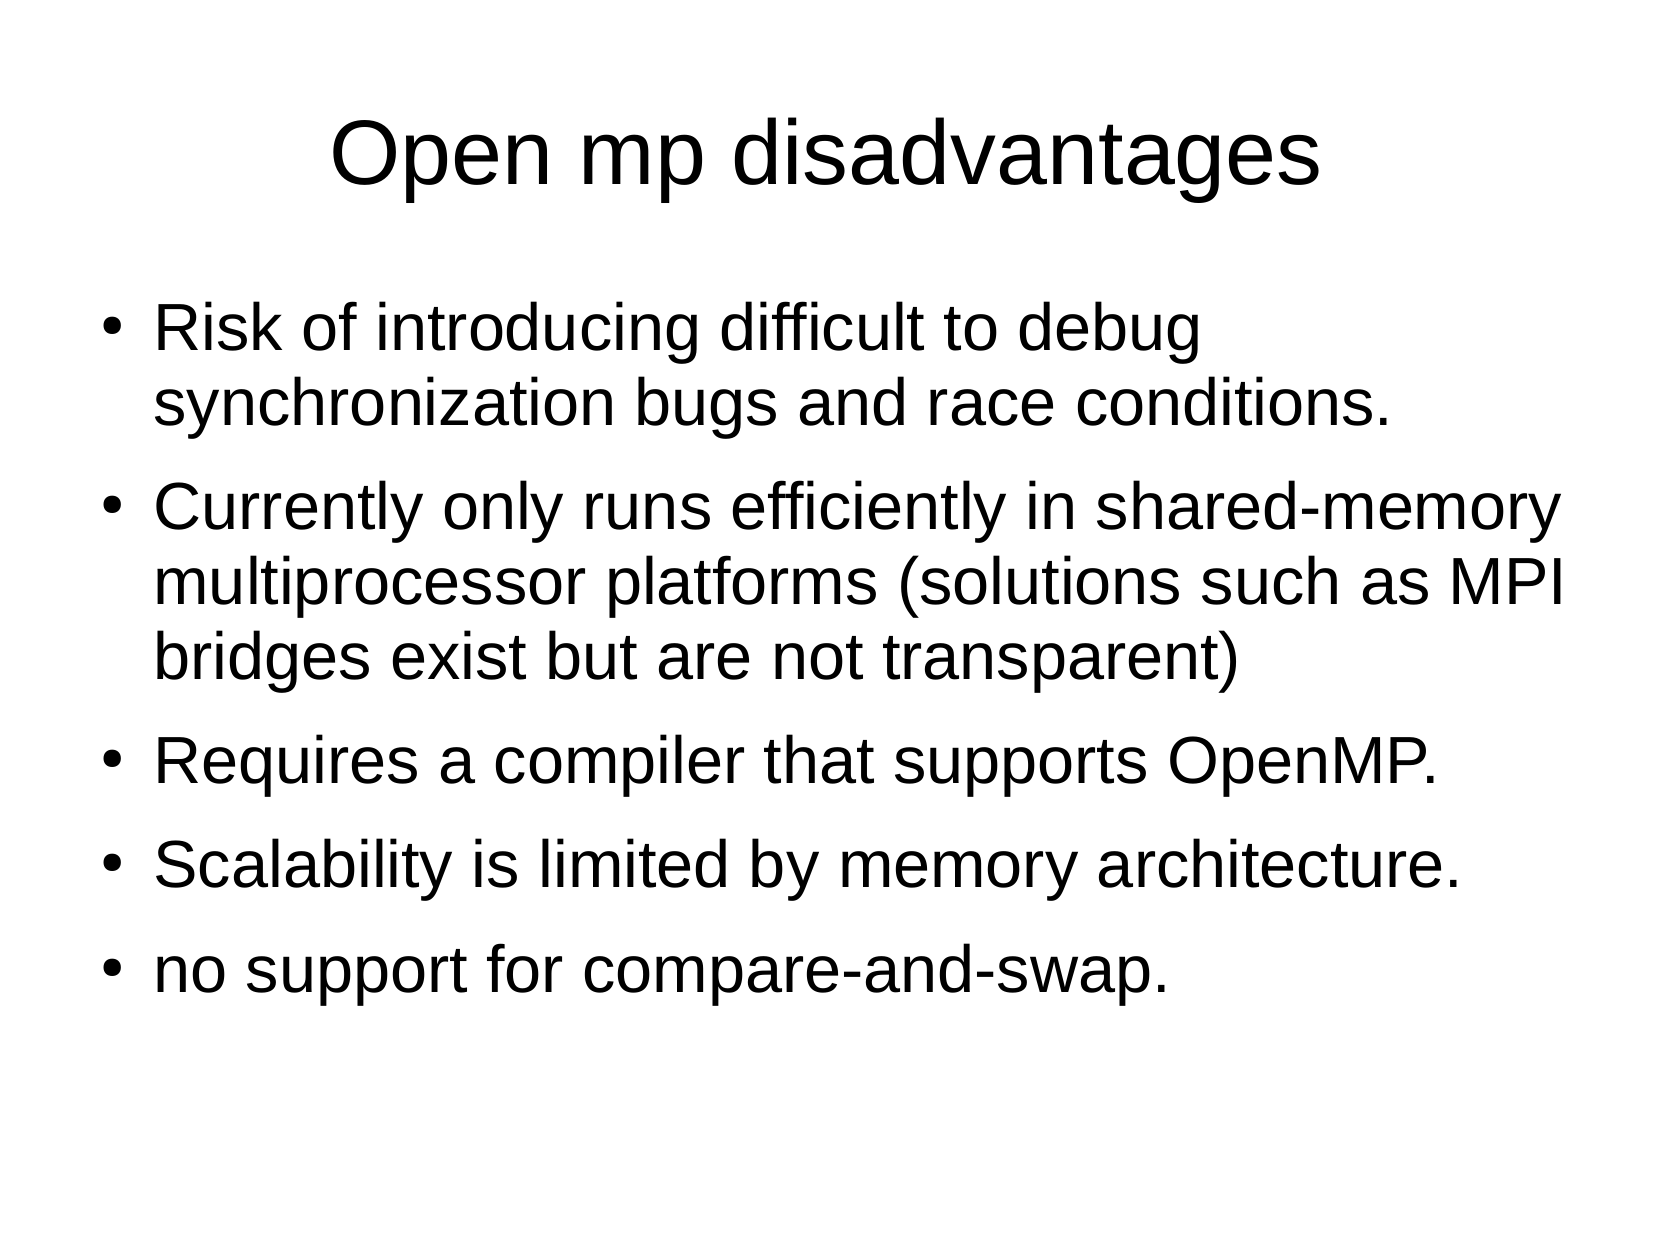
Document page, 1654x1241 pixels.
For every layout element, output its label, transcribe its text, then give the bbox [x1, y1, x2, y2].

list Risk of introducing difficult to debug synchronization bugs and race conditions. Currently only runs efficiently in shared-memory multiprocessor platforms (solutions such as MPI bridges exist but are not transparent) Requires a compiler that supports OpenMP. Scalability is limited by memory architecture. no support for compare-and-swap. [82, 290, 1571, 1109]
title Open mp disadvantages [82, 49, 1571, 257]
